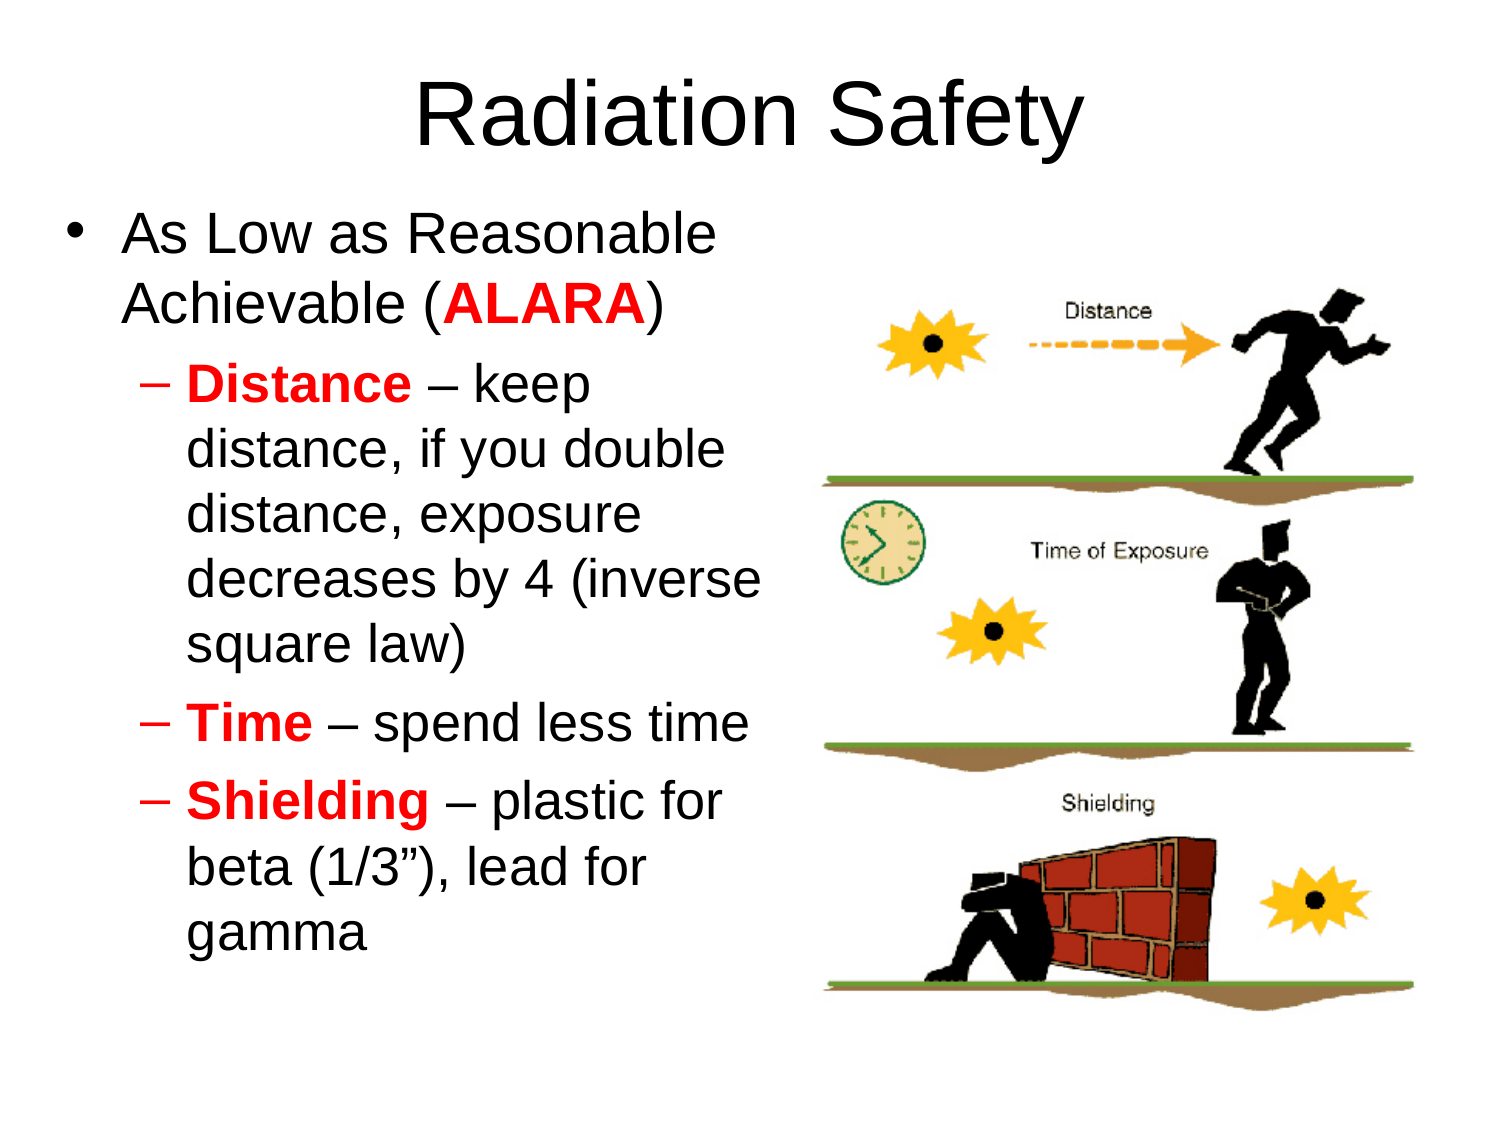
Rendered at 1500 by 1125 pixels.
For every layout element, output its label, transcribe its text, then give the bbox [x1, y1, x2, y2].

list As Low as Reasonable Achievable (ALARA) Distance – keep distance, if you double distance, exposure decreases by 4 (inverse square law) Time – spend less time Shielding – plastic for beta (1/3”), lead for gamma [50, 187, 788, 1050]
title Radiation Safety [75, 24, 1426, 193]
picture [812, 274, 1434, 1026]
